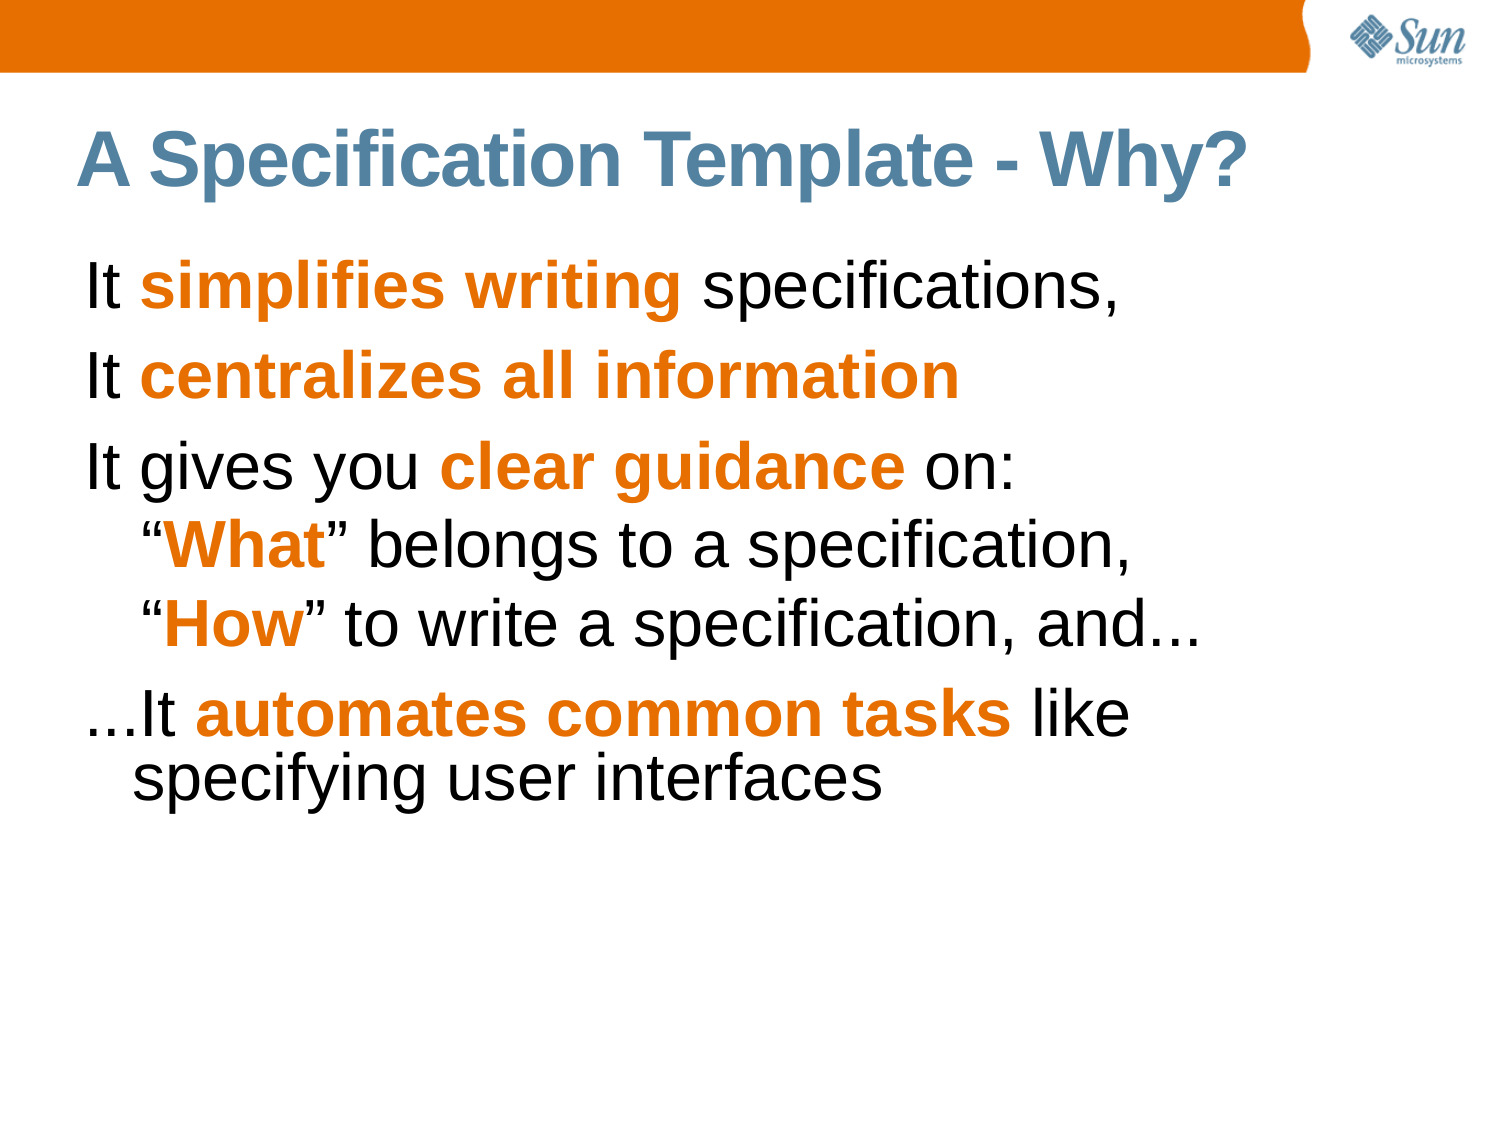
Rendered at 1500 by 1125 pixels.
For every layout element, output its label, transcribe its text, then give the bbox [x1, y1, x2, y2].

title A Specification Template - Why? [75, 122, 1438, 228]
list It simplifies writing specifications, It centralizes all information It gives you clear guidance on: “What” belongs to a specification, “How” to write a specification, and... ...It automates common tasks like specifying user interfaces [64, 257, 1402, 1017]
picture [0, 0, 1500, 75]
